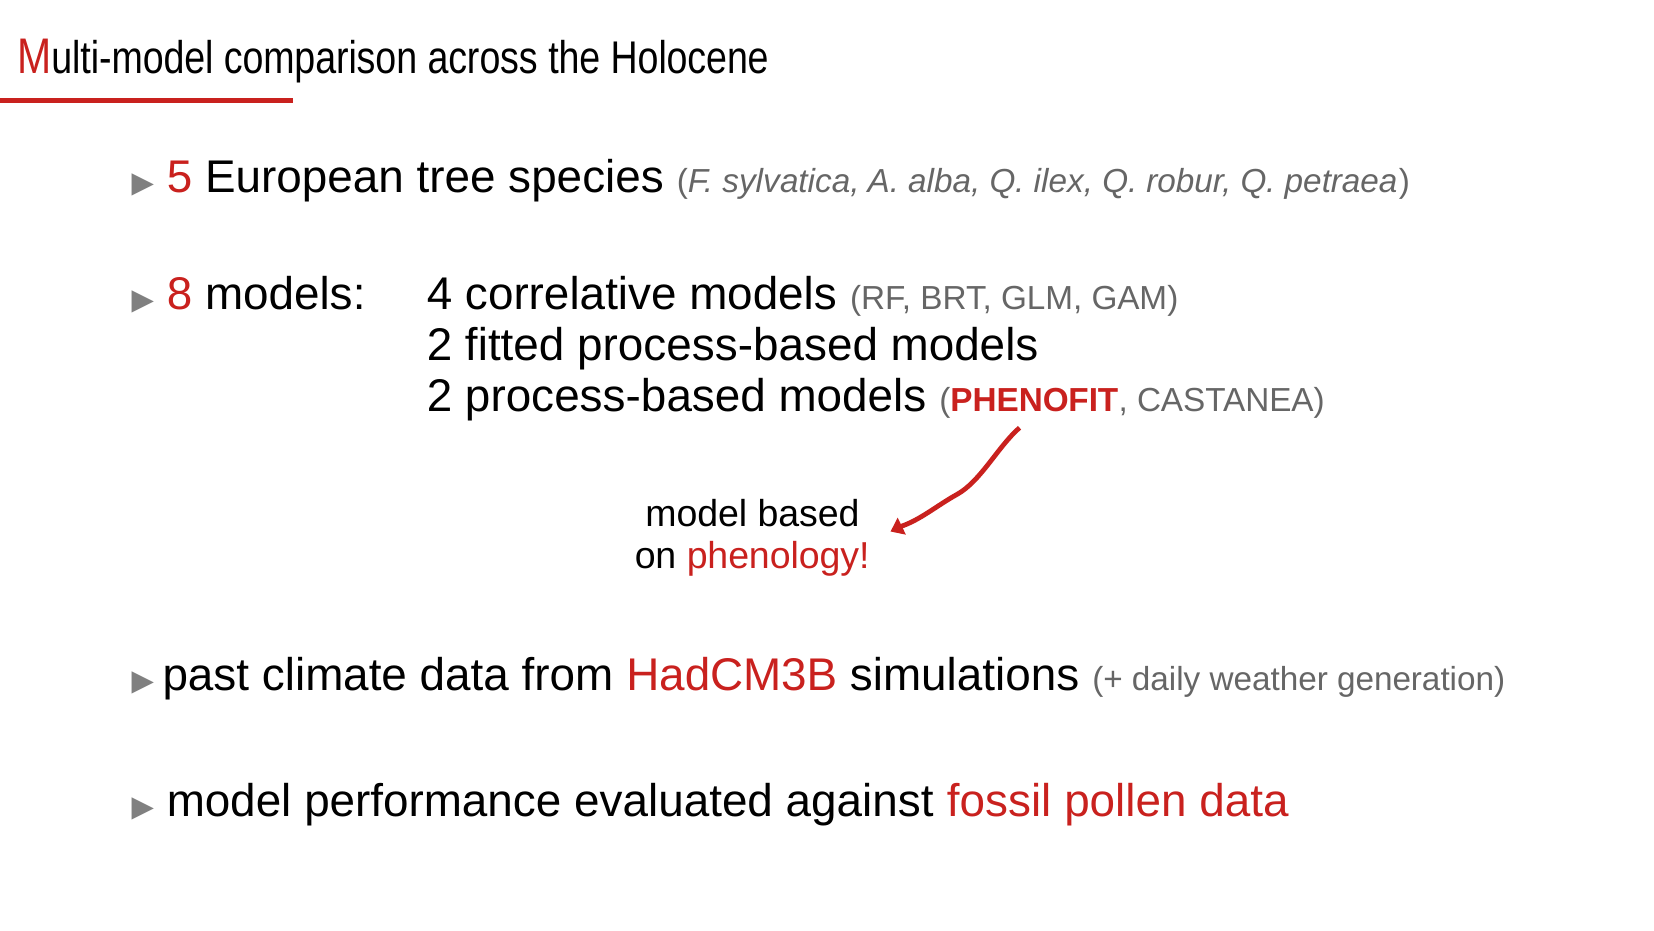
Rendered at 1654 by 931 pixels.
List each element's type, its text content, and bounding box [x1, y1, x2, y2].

text_box Multi-model comparison across the Holocene [2, 0, 1652, 120]
text_box ▶ 5 European tree species (F. sylvatica, A. alba, Q. ilex, Q. robur, Q. petraea) ▶ 8 models: 4 correlative models (RF, BRT, GLM, GAM) 2 fitted process-based models 2 process-based models (PHENOFIT, CASTANEA) ▶ past climate data from HadCM3B simulations (+ daily weather generation) ▶ model performance evaluated against fossil pollen data [116, 143, 1623, 897]
text_box model based on phenology! [620, 485, 1022, 603]
